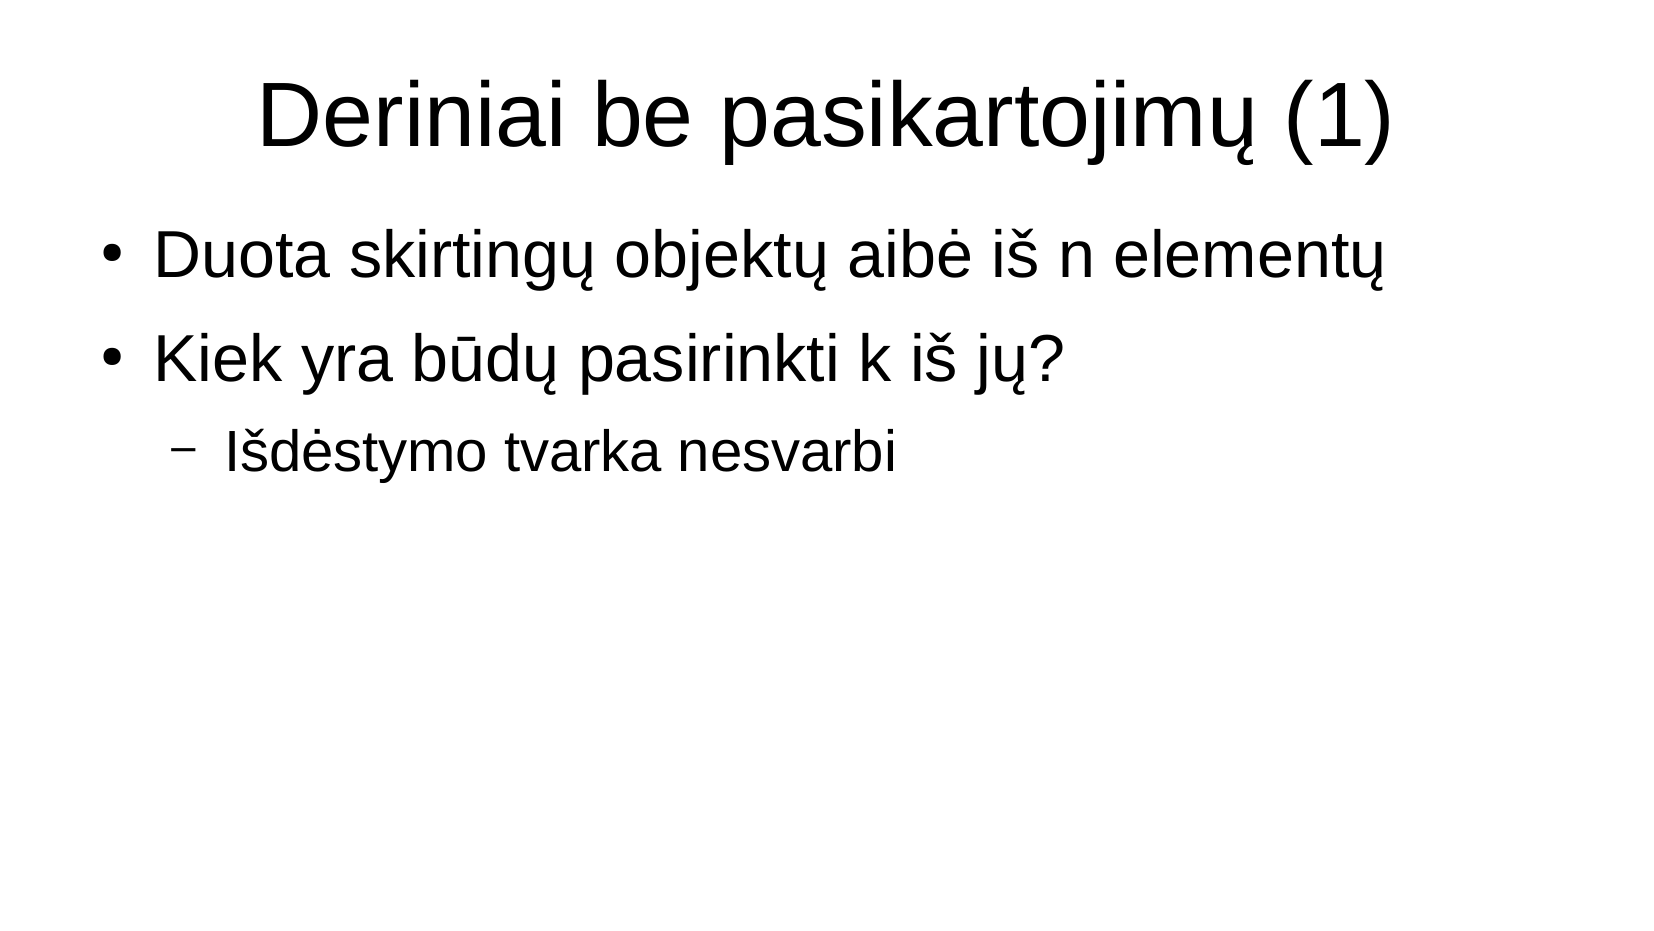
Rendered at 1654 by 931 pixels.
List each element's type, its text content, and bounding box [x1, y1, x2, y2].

list Duota skirtingų objektų aibė iš n elementų Kiek yra būdų pasirinkti k iš jų? Išdėstymo tvarka nesvarbi [82, 217, 1571, 757]
title Deriniai be pasikartojimų (1) [82, 36, 1571, 193]
